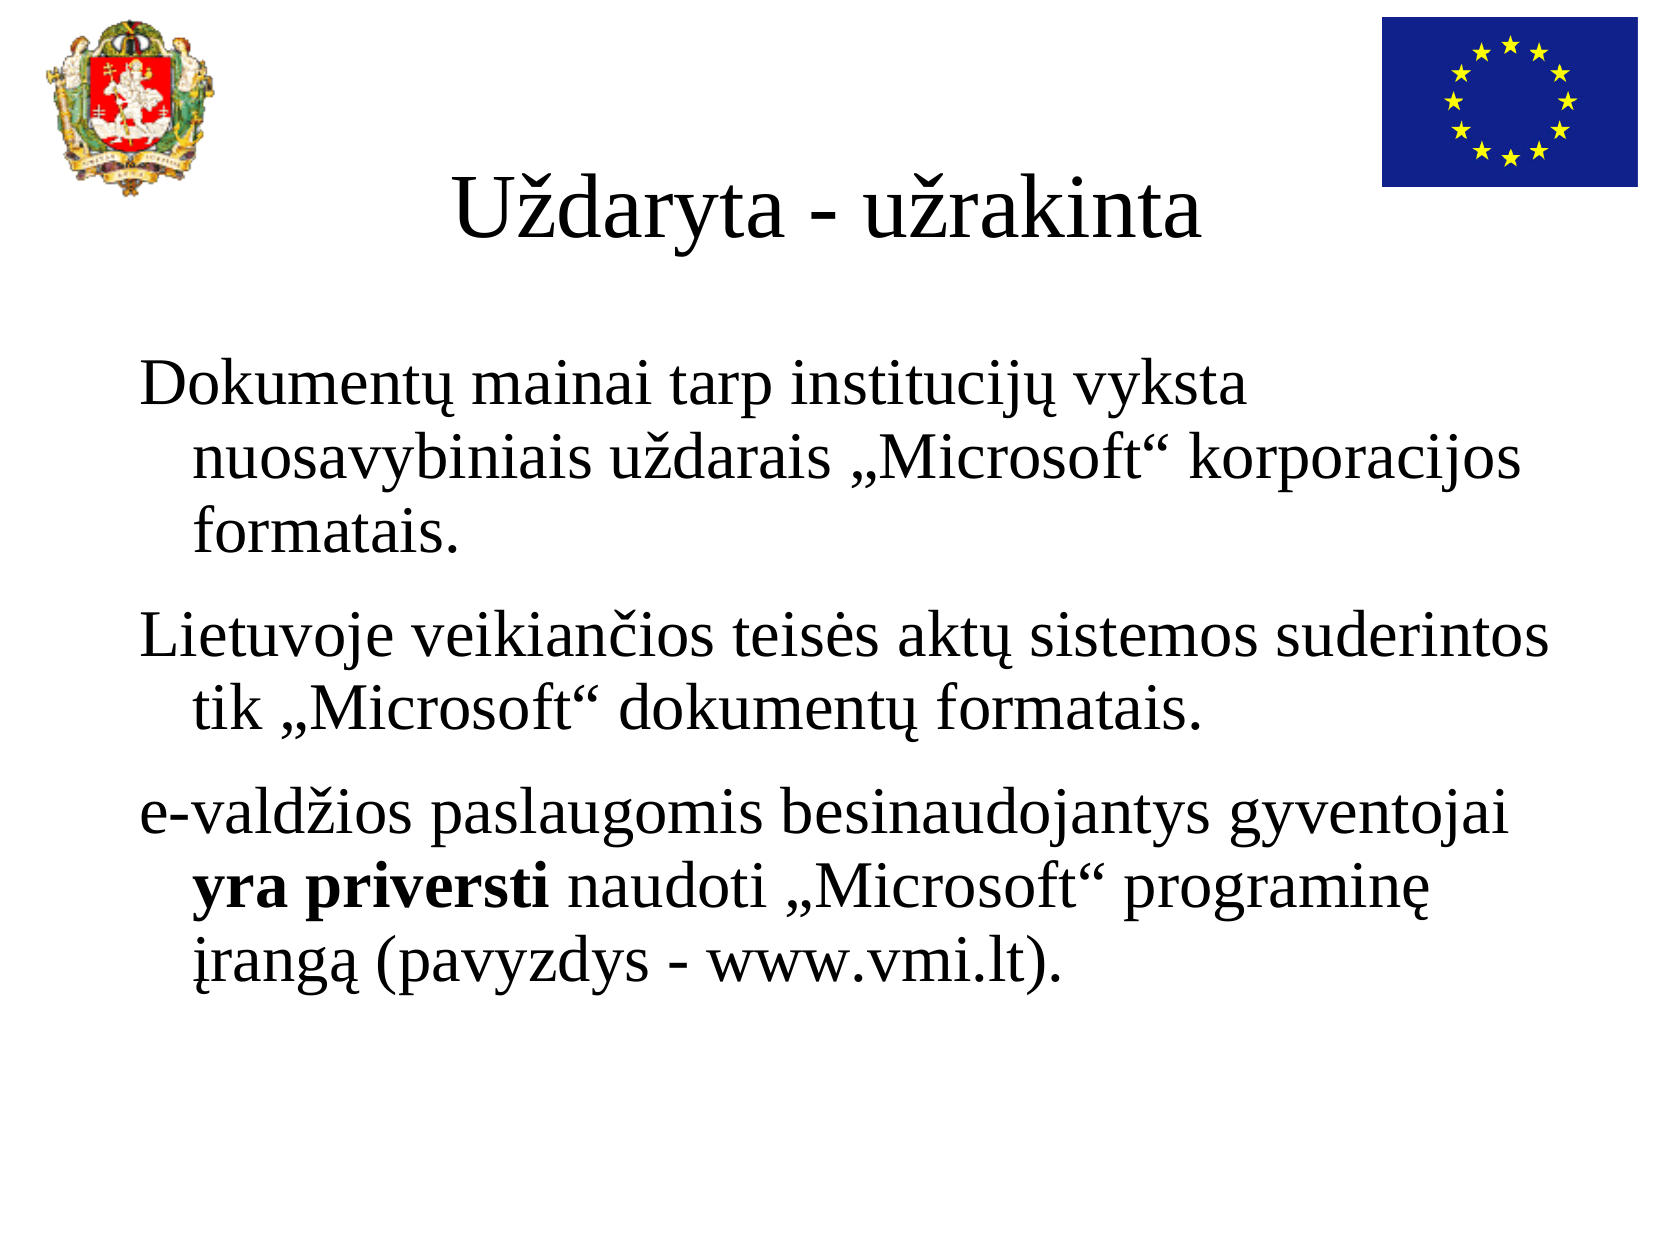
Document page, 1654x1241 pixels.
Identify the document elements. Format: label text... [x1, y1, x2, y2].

picture [1382, 17, 1638, 187]
list Dokumentų mainai tarp institucijų vyksta nuosavybiniais uždarais „Microsoft“ korporacijos formatais. Lietuvoje veikiančios teisės aktų sistemos suderintos tik „Microsoft“ dokumentų formatais. e-valdžios paslaugomis besinaudojantys gyventojai yra priversti naudoti „Microsoft“ programinę įrangą (pavyzdys - www.vmi.lt). [121, 344, 1572, 1126]
picture [0, 16, 271, 199]
title Uždaryta - užrakinta [121, 102, 1534, 310]
